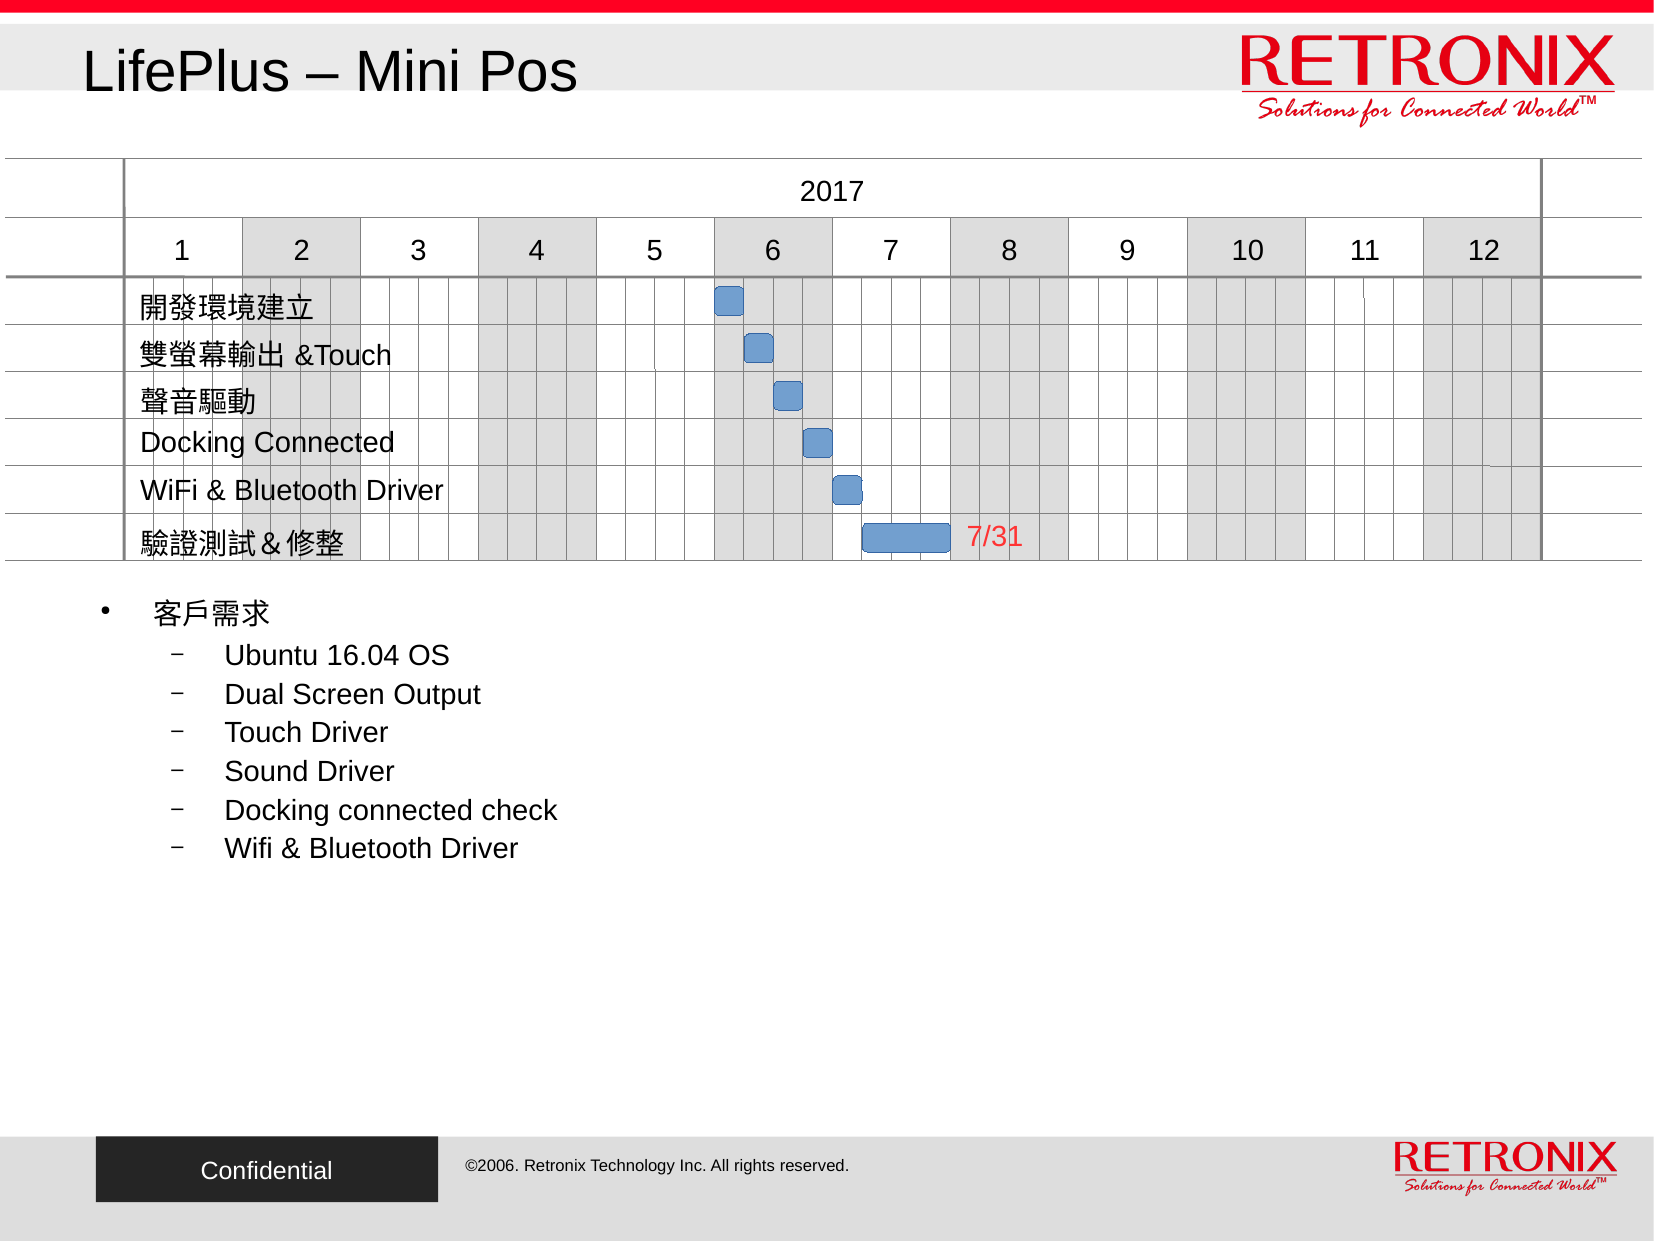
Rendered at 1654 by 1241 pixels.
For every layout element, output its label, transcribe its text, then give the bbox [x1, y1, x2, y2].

text_box [1188, 218, 1305, 275]
text_box [803, 466, 863, 513]
text_box [537, 279, 566, 324]
text_box 2017 [784, 164, 880, 213]
text_box [1010, 466, 1039, 512]
text_box 8 [986, 223, 1033, 272]
text_box [1276, 372, 1305, 418]
picture [1391, 1139, 1621, 1198]
text_box [1424, 279, 1452, 324]
text_box [774, 514, 802, 560]
text_box [301, 372, 330, 418]
text_box 聲音驅動 [125, 371, 272, 416]
text_box [508, 325, 536, 371]
text_box [1276, 514, 1305, 560]
text_box [1188, 466, 1216, 513]
text_box [1276, 279, 1305, 324]
text_box [537, 325, 566, 371]
text_box [1276, 325, 1305, 371]
text_box [537, 372, 566, 418]
text_box [479, 279, 507, 324]
picture [1235, 31, 1621, 130]
text_box [1217, 466, 1245, 513]
text_box [1217, 372, 1245, 418]
text_box [479, 419, 507, 465]
text_box 雙螢幕輸出&Touch [125, 324, 405, 372]
text_box [774, 466, 802, 513]
text_box [1188, 325, 1216, 371]
text_box [1424, 419, 1452, 465]
text_box [1010, 279, 1039, 324]
text_box [1424, 218, 1539, 275]
text_box [1040, 372, 1068, 418]
text_box [744, 372, 832, 418]
text_box [980, 325, 1009, 371]
text_box [537, 419, 566, 465]
text_box [1512, 419, 1539, 466]
text_box [744, 419, 773, 465]
text_box [951, 279, 979, 324]
text_box [1246, 419, 1275, 465]
text_box 開發環境建立 [125, 277, 331, 322]
text_box [1512, 372, 1539, 418]
title LifePlus – Mini Pos [82, 23, 1205, 119]
text_box [1512, 514, 1539, 560]
text_box [331, 279, 360, 324]
text_box [1188, 372, 1216, 418]
text_box [1512, 467, 1539, 513]
text_box [744, 514, 773, 560]
text_box WiFi & Bluetooth Driver [125, 466, 460, 514]
text_box [508, 372, 536, 418]
text_box [1217, 325, 1245, 371]
text_box [714, 279, 773, 324]
text_box [1424, 514, 1452, 560]
text_box [1040, 325, 1068, 371]
text_box 5 [631, 223, 678, 272]
text_box [951, 372, 979, 418]
text_box [1010, 419, 1039, 465]
text_box 7/31 [951, 512, 1039, 561]
text_box [1424, 325, 1452, 371]
text_box [567, 466, 596, 513]
text_box [508, 419, 536, 465]
text_box [951, 325, 979, 371]
text_box 4 [513, 223, 560, 272]
text_box [567, 419, 596, 465]
text_box [951, 466, 979, 512]
text_box [980, 372, 1009, 418]
text_box 驗證測試＆修整 [125, 513, 360, 558]
text_box [1453, 372, 1482, 418]
text_box [1483, 279, 1511, 324]
text_box [537, 466, 566, 513]
text_box [1040, 279, 1068, 324]
text_box [1276, 466, 1305, 513]
text_box [1188, 279, 1216, 324]
text_box [479, 466, 507, 513]
text_box [744, 466, 773, 513]
text_box [1512, 325, 1539, 371]
text_box 1 [159, 223, 205, 272]
text_box [479, 514, 507, 560]
text_box [243, 218, 360, 275]
text_box [1453, 466, 1482, 513]
text_box [567, 372, 596, 418]
text_box [1010, 325, 1039, 371]
text_box [1217, 279, 1245, 324]
text_box [1453, 514, 1482, 560]
text_box [774, 419, 802, 465]
text_box [862, 523, 951, 553]
text_box 9 [1104, 223, 1151, 272]
text_box [803, 325, 832, 371]
text_box [331, 372, 360, 418]
text_box [479, 218, 596, 275]
text_box [744, 325, 802, 371]
text_box [1453, 279, 1482, 324]
text_box [1246, 514, 1275, 560]
text_box [1483, 419, 1511, 513]
text_box [803, 514, 832, 560]
text_box 6 [750, 223, 796, 272]
text_box [1010, 372, 1039, 418]
text_box [980, 279, 1009, 324]
text_box [567, 279, 596, 324]
text_box [715, 419, 743, 465]
text_box [715, 466, 743, 513]
text_box [1246, 325, 1275, 371]
text_box [715, 218, 832, 275]
text_box [1246, 279, 1275, 324]
text_box [1040, 514, 1068, 560]
text_box [1453, 325, 1482, 371]
text_box [803, 419, 833, 465]
text_box [1217, 514, 1245, 560]
text_box 7 [868, 223, 914, 272]
text_box [1040, 466, 1068, 513]
text_box Docking Connected [125, 418, 420, 466]
text_box [980, 419, 1009, 465]
text_box 11 [1335, 223, 1398, 272]
text_box [1217, 419, 1245, 465]
text_box [1512, 279, 1539, 324]
text_box [479, 325, 507, 371]
text_box [479, 372, 507, 418]
text_box 12 [1453, 223, 1516, 272]
text_box [1424, 466, 1452, 513]
text_box [1188, 514, 1216, 560]
text_box [1246, 466, 1275, 513]
text_box [508, 466, 536, 513]
text_box [1483, 372, 1511, 418]
text_box [537, 514, 566, 560]
text_box [951, 419, 979, 465]
text_box 2 [279, 223, 325, 272]
text_box [803, 279, 832, 324]
text_box [1483, 325, 1511, 371]
text_box [774, 279, 802, 324]
text_box [508, 279, 536, 324]
text_box [1453, 419, 1482, 465]
text_box [715, 514, 743, 560]
text_box [1276, 419, 1305, 465]
text_box [271, 372, 300, 418]
list 客戶需求 Ubuntu 16.04 OS Dual Screen Output Touch Driver Sound Driver Docking connected check Wifi & Bluetooth Driver [82, 590, 809, 1087]
text_box [1188, 419, 1216, 465]
text_box [951, 218, 1068, 275]
text_box [715, 325, 743, 371]
text_box [508, 514, 536, 560]
text_box [1424, 372, 1452, 418]
text_box 10 [1216, 223, 1279, 272]
text_box [980, 466, 1009, 512]
text_box [567, 325, 596, 371]
text_box [1483, 514, 1511, 560]
text_box 3 [395, 223, 442, 272]
text_box [1246, 372, 1275, 418]
text_box [1040, 419, 1068, 465]
text_box [715, 372, 743, 418]
text_box [567, 514, 596, 560]
